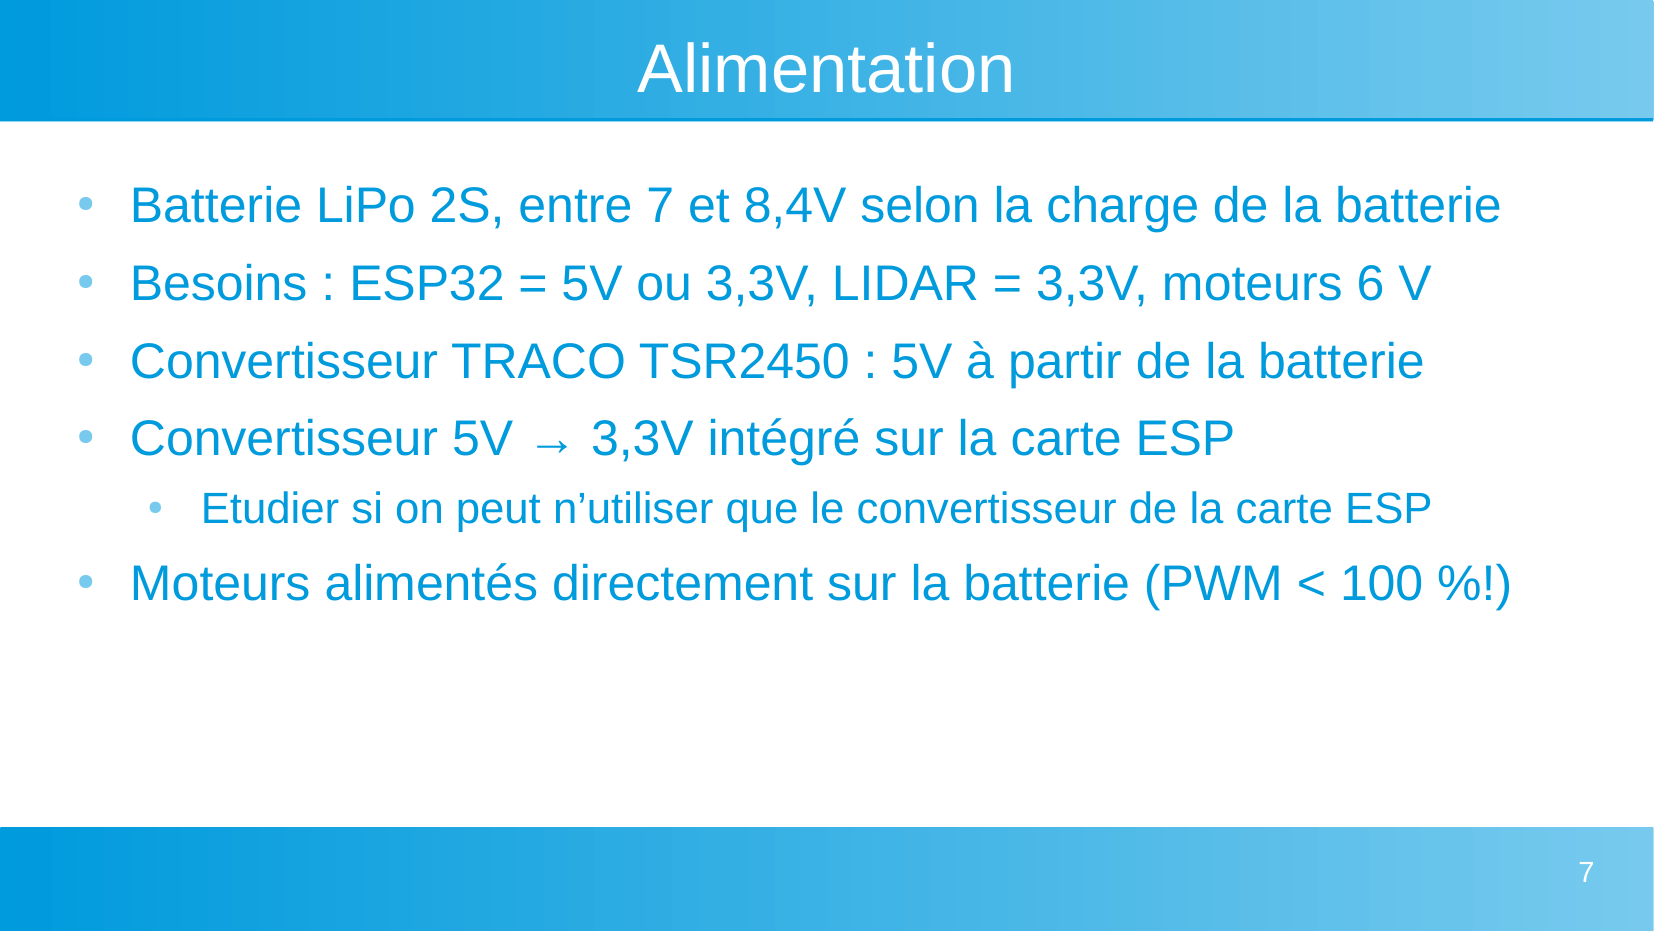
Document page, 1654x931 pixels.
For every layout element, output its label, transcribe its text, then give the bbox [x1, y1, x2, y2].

list Batterie LiPo 2S, entre 7 et 8,4V selon la charge de la batterie Besoins : ESP32 = 5V ou 3,3V, LIDAR = 3,3V, moteurs 6 V Convertisseur TRACO TSR2450 : 5V à partir de la batterie Convertisseur 5V → 3,3V intégré sur la carte ESP Etudier si on peut n’utiliser que le convertisseur de la carte ESP Moteurs alimentés directement sur la batterie (PWM < 100 %!) [59, 177, 1595, 768]
title Alimentation [59, 29, 1595, 108]
